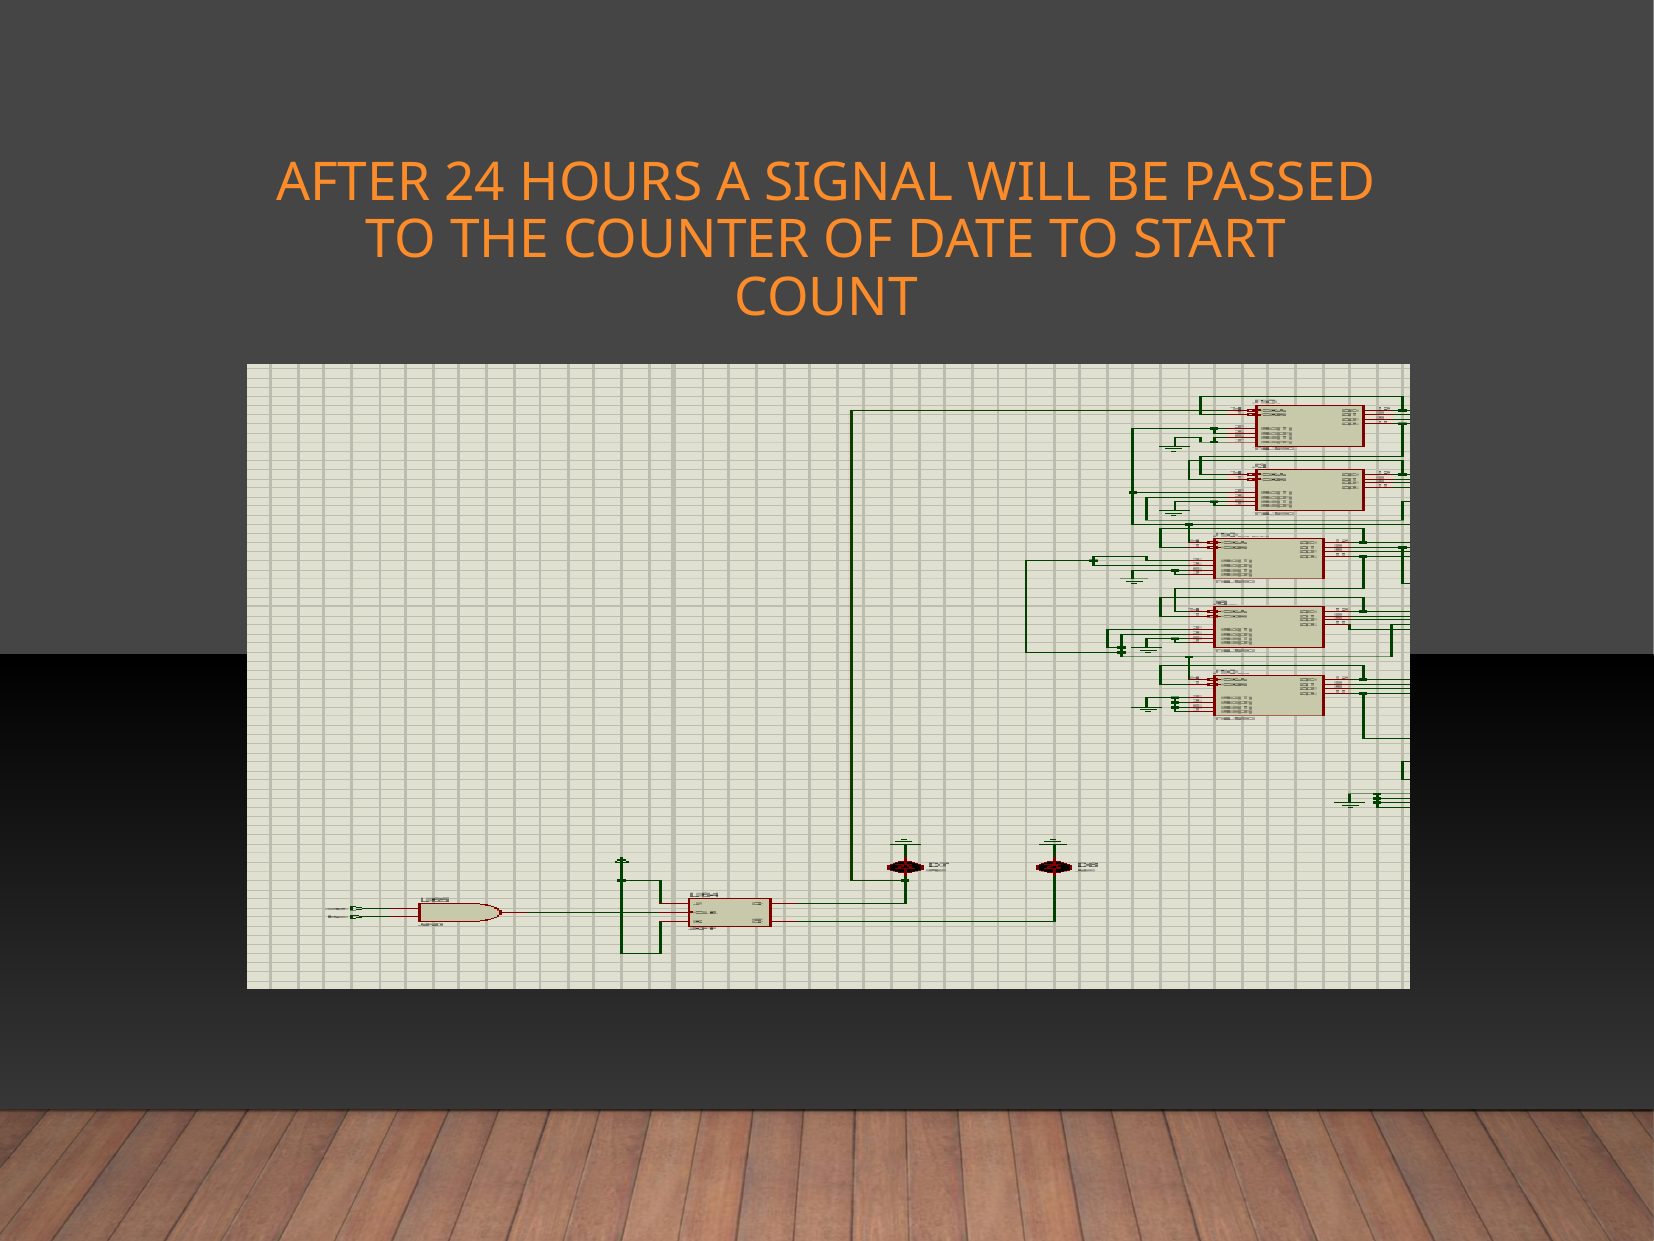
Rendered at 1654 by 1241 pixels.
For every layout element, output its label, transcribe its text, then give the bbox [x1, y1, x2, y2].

title After 24 hours a signal will be passed to the counter of date to start count [261, 145, 1392, 336]
picture [247, 364, 1410, 989]
